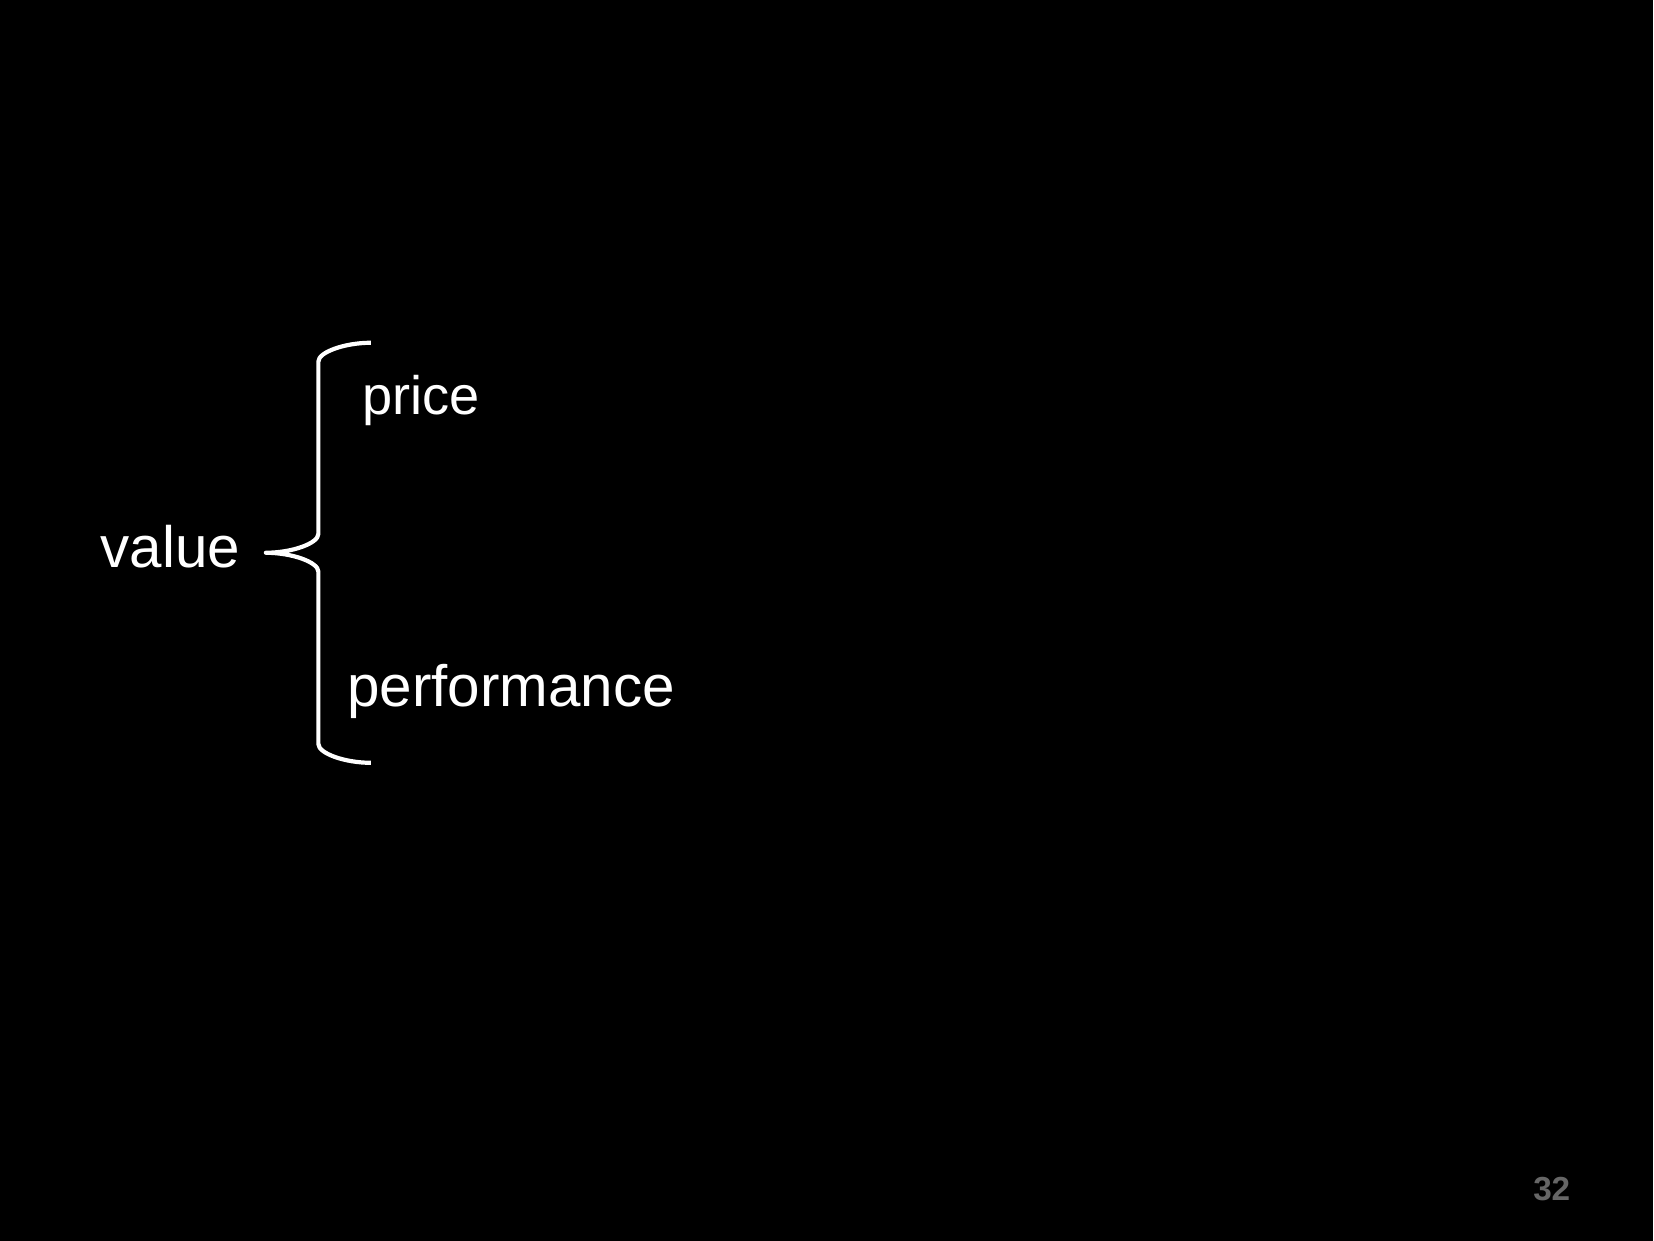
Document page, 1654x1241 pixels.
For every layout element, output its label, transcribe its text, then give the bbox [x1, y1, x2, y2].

text_box price [347, 357, 663, 434]
text_box value [85, 507, 281, 588]
text_box performance [332, 645, 738, 748]
